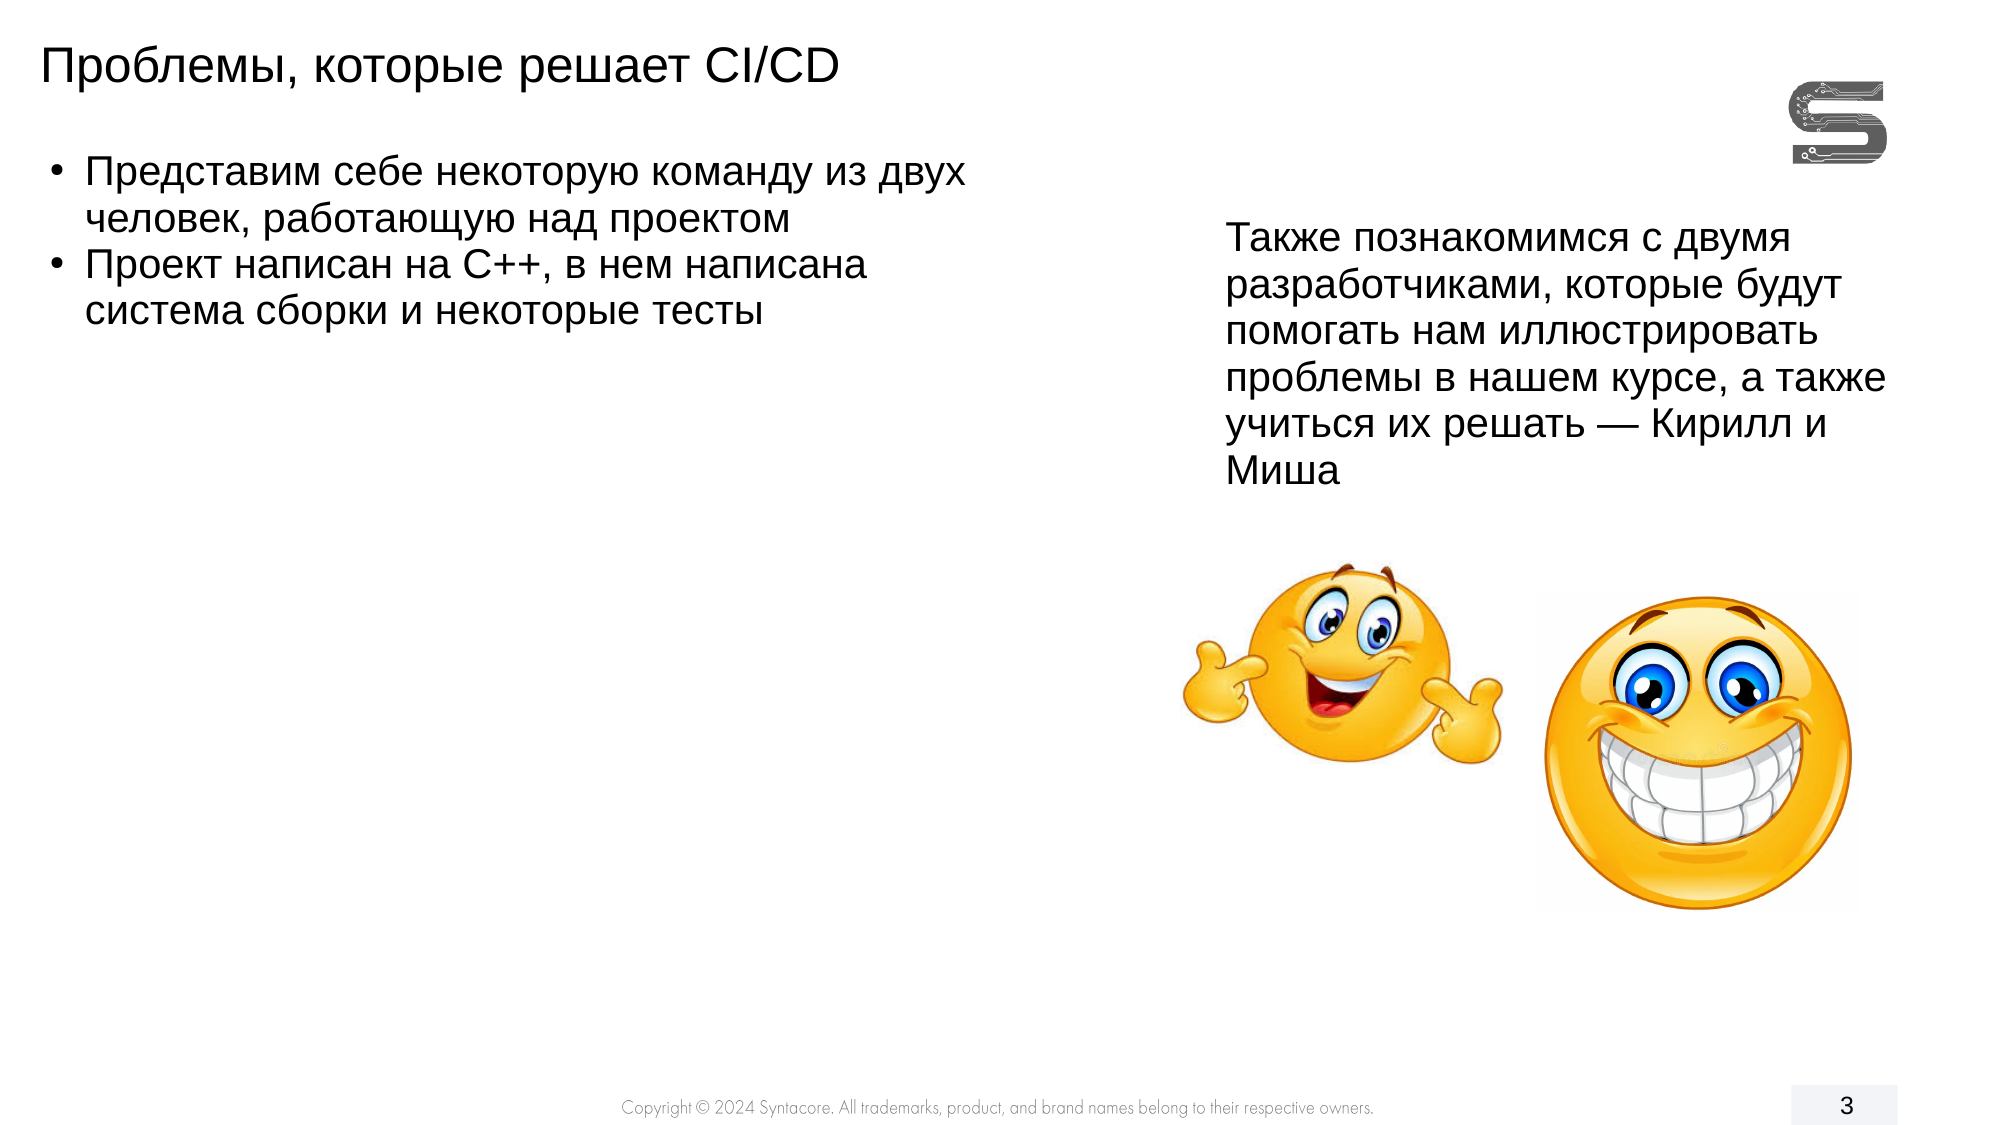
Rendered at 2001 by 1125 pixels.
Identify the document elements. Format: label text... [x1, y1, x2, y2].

text_box <number> [1825, 1084, 1969, 1125]
text_box Также познакомимся с двумя разработчиками, которые будут помогать нам иллюстрировать проблемы в нашем курсе, а также учиться их решать — Кирилл и Миша [1210, 206, 1920, 501]
picture [1788, 81, 1887, 164]
picture [621, 1094, 1381, 1119]
picture [1180, 560, 1506, 768]
text_box Представим себе некоторую команду из двух человек, работающую над проектом Проект написан на С++, в нем написана система сборки и некоторые тесты [34, 140, 1004, 621]
picture [1535, 590, 1861, 916]
text_box Проблемы, которые решает CI/CD [0, 29, 1000, 101]
